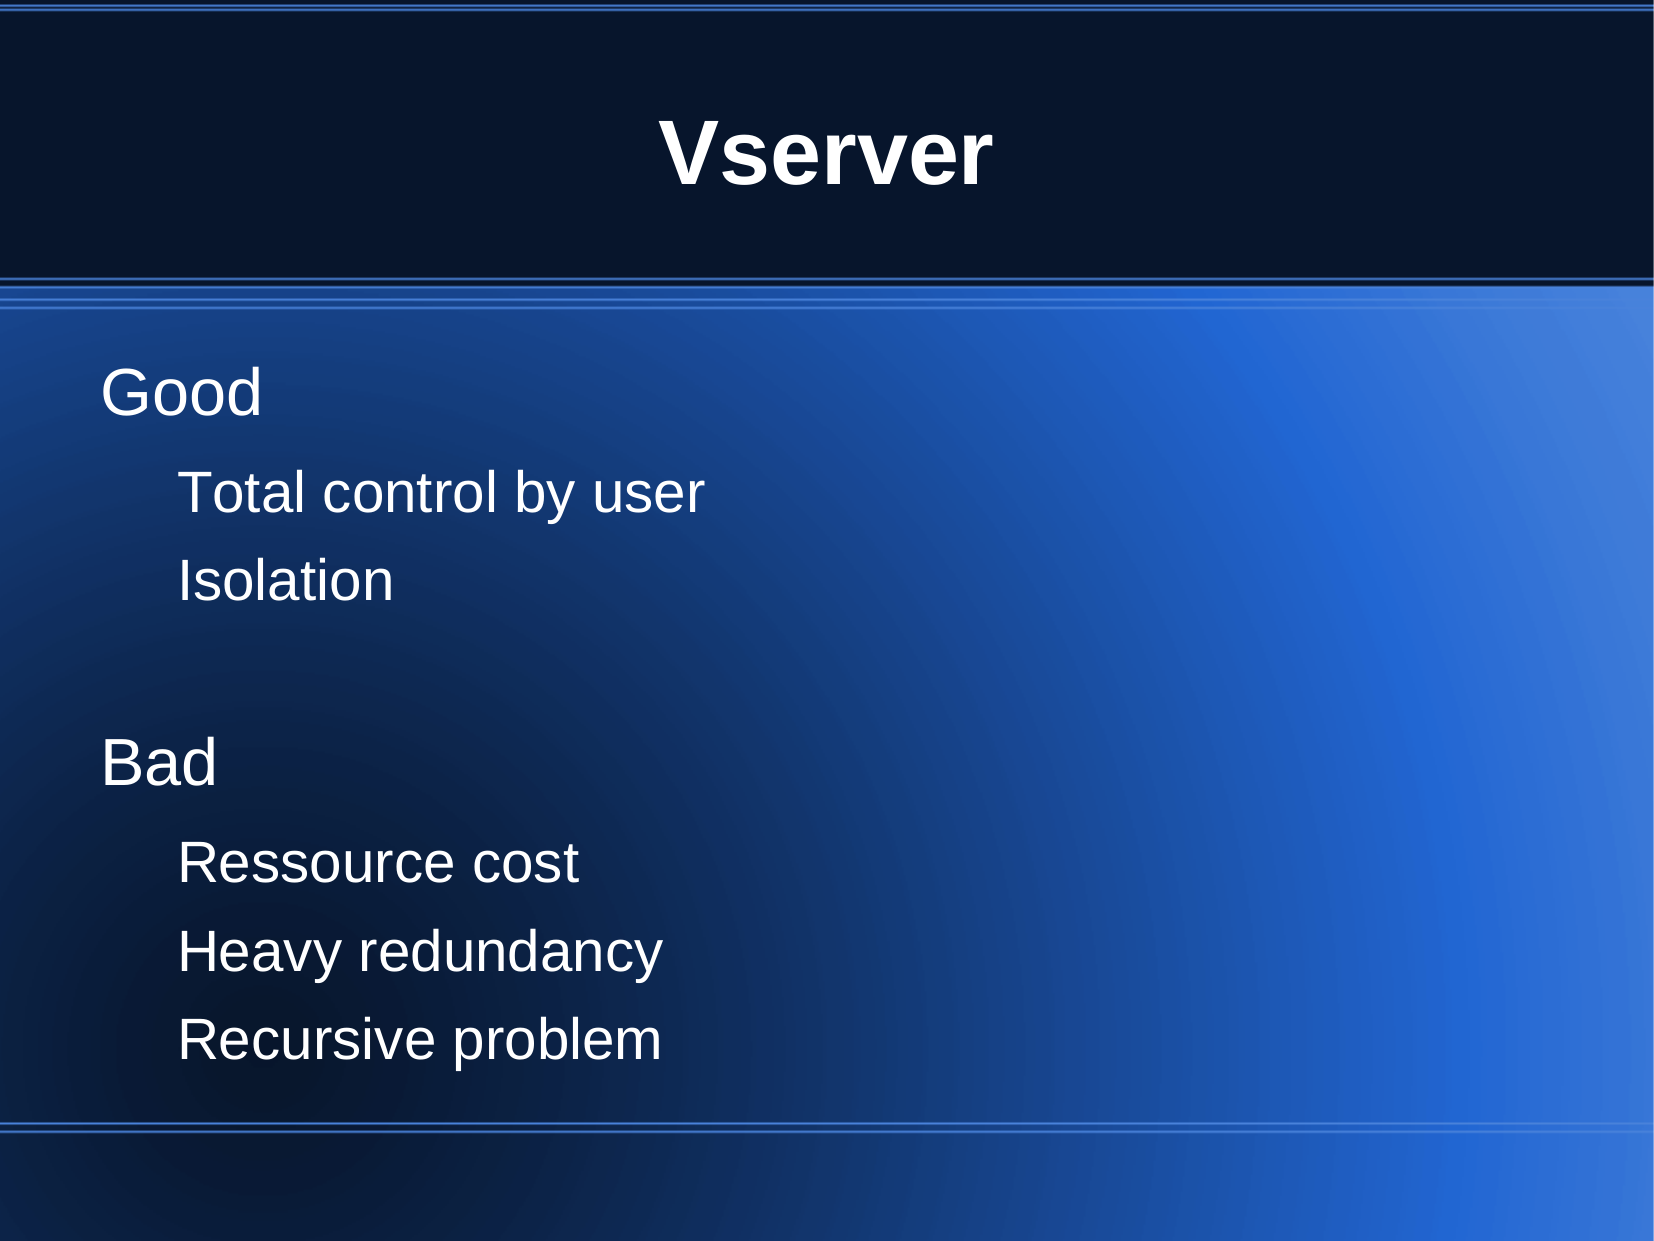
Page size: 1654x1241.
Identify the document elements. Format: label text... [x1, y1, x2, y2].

title Vserver [82, 56, 1571, 250]
picture [0, 0, 1654, 1241]
list Good Total control by user Isolation Bad Ressource cost Heavy redundancy Recursive problem [82, 355, 1571, 1161]
